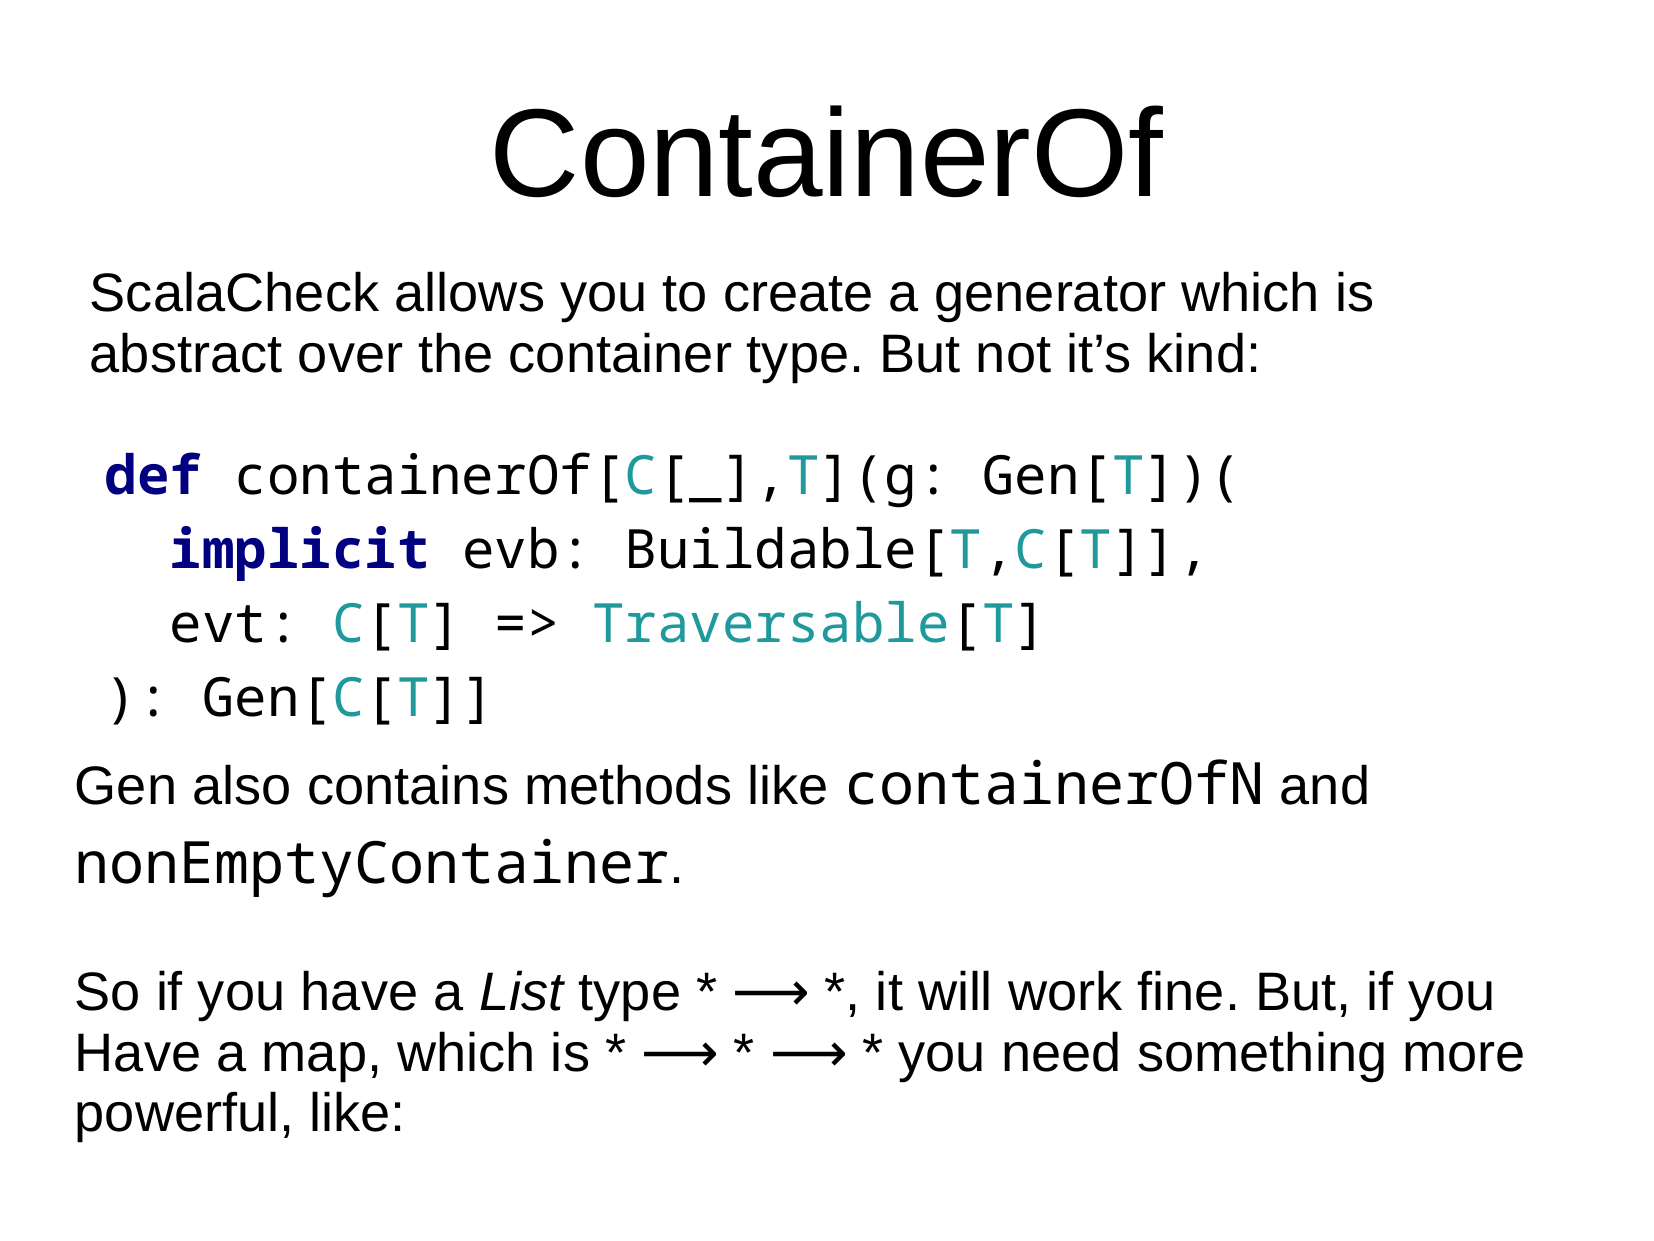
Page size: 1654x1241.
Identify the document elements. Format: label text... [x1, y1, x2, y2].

text_box ScalaCheck allows you to create a generator which is abstract over the container type. But not it’s kind: [75, 255, 1561, 466]
text_box Gen also contains methods like containerOfN and nonEmptyContainer. So if you have a List type * ⟶ *, it will work fine. But, if you Have a map, which is * ⟶ * ⟶ * you need something more powerful, like: [60, 735, 1546, 1144]
title ContainerOf [82, 49, 1571, 257]
text_box def containerOf[C[_],T](g: Gen[T])( implicit evb: Buildable[T,C[T]], evt: C[T] => Traversable[T] ): Gen[C[T]] [90, 466, 1501, 721]
